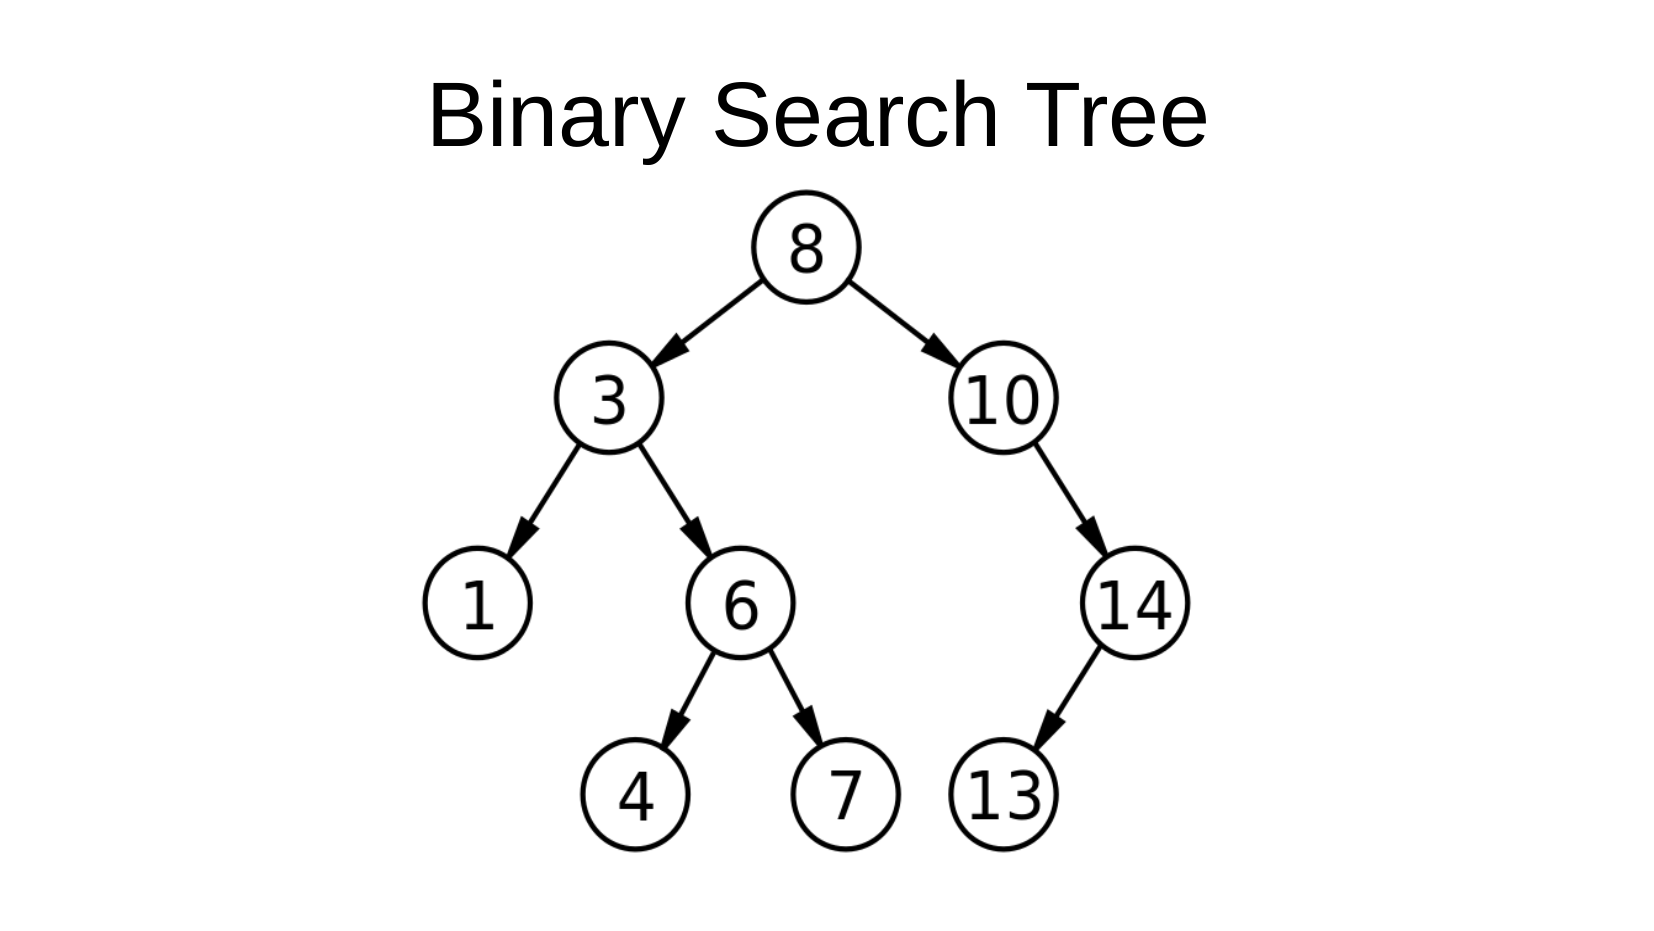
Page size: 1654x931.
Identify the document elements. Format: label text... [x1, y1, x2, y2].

picture [412, 179, 1201, 863]
title Binary Search Tree [75, 37, 1564, 193]
